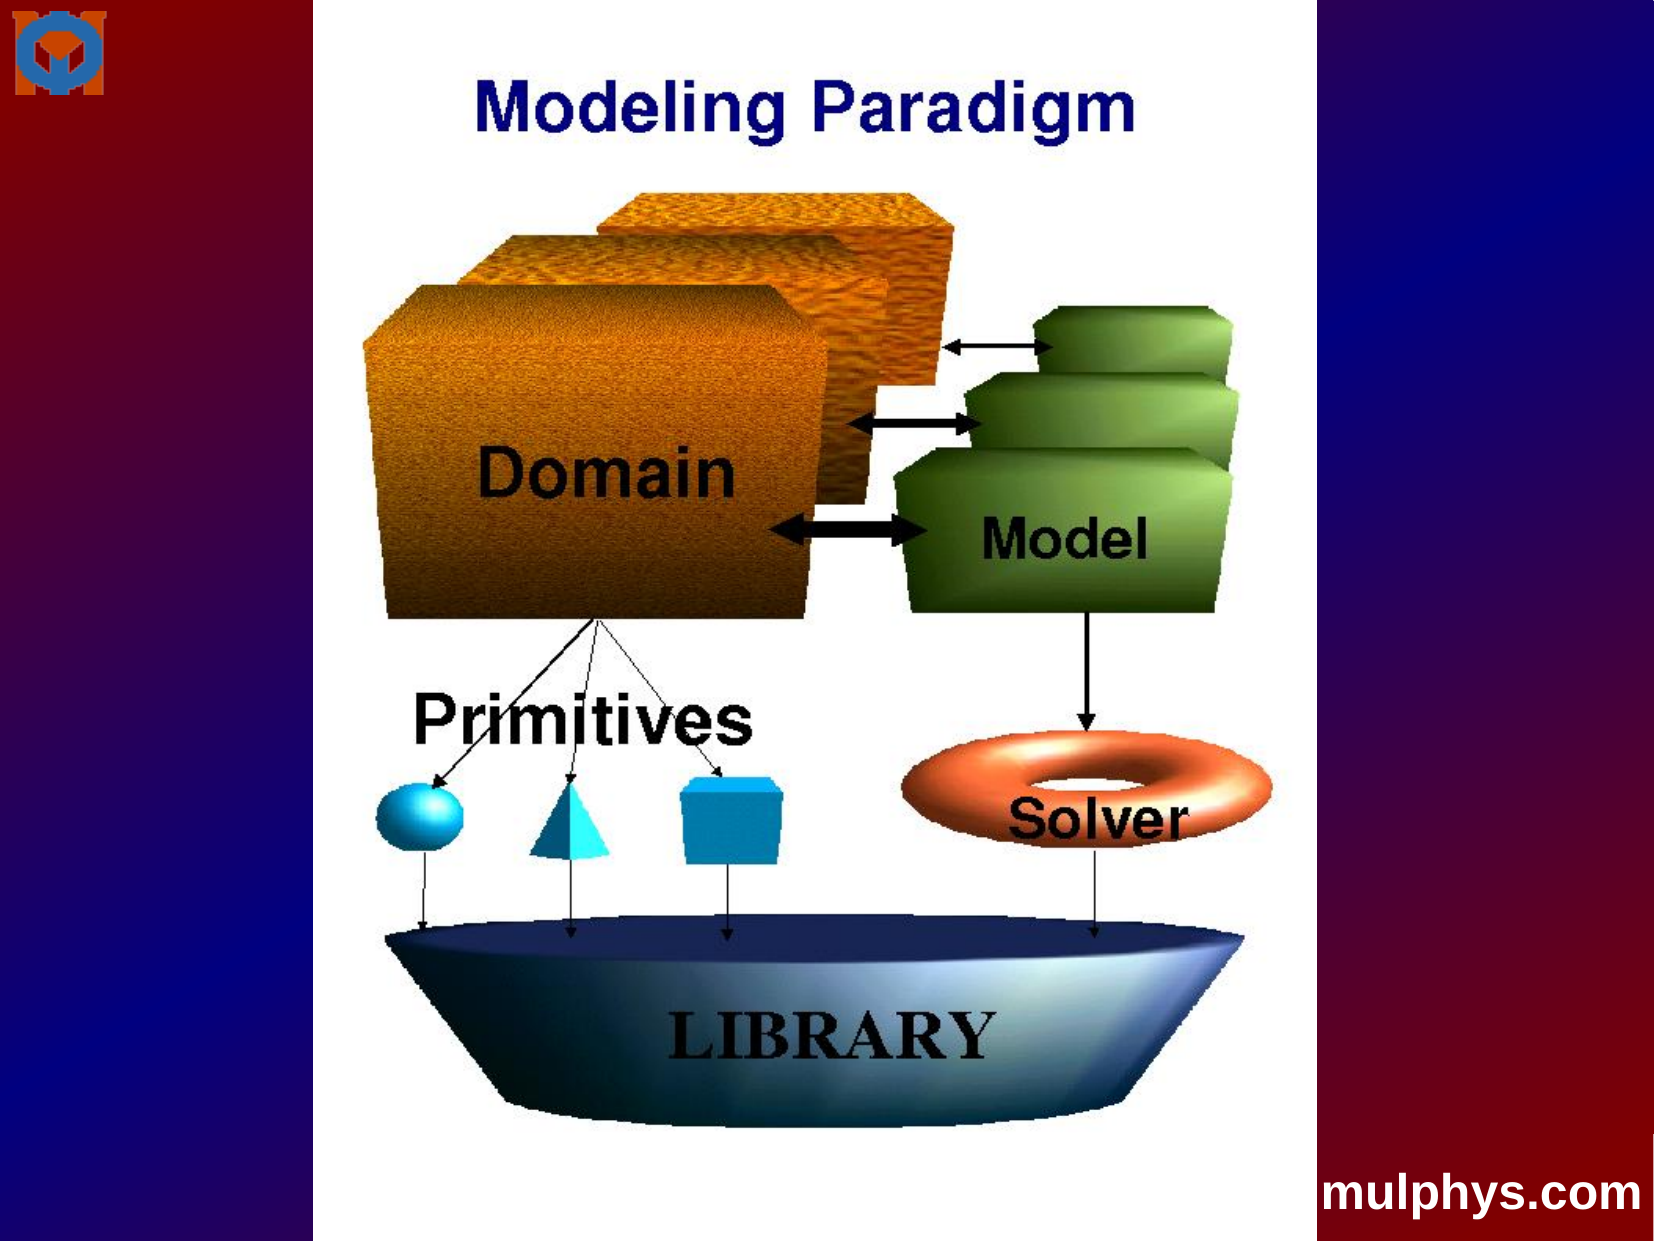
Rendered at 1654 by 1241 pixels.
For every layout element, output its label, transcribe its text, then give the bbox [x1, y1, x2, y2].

picture [313, 0, 1317, 1241]
text_box mulphys.com [1320, 1164, 1644, 1230]
picture [11, 11, 110, 95]
